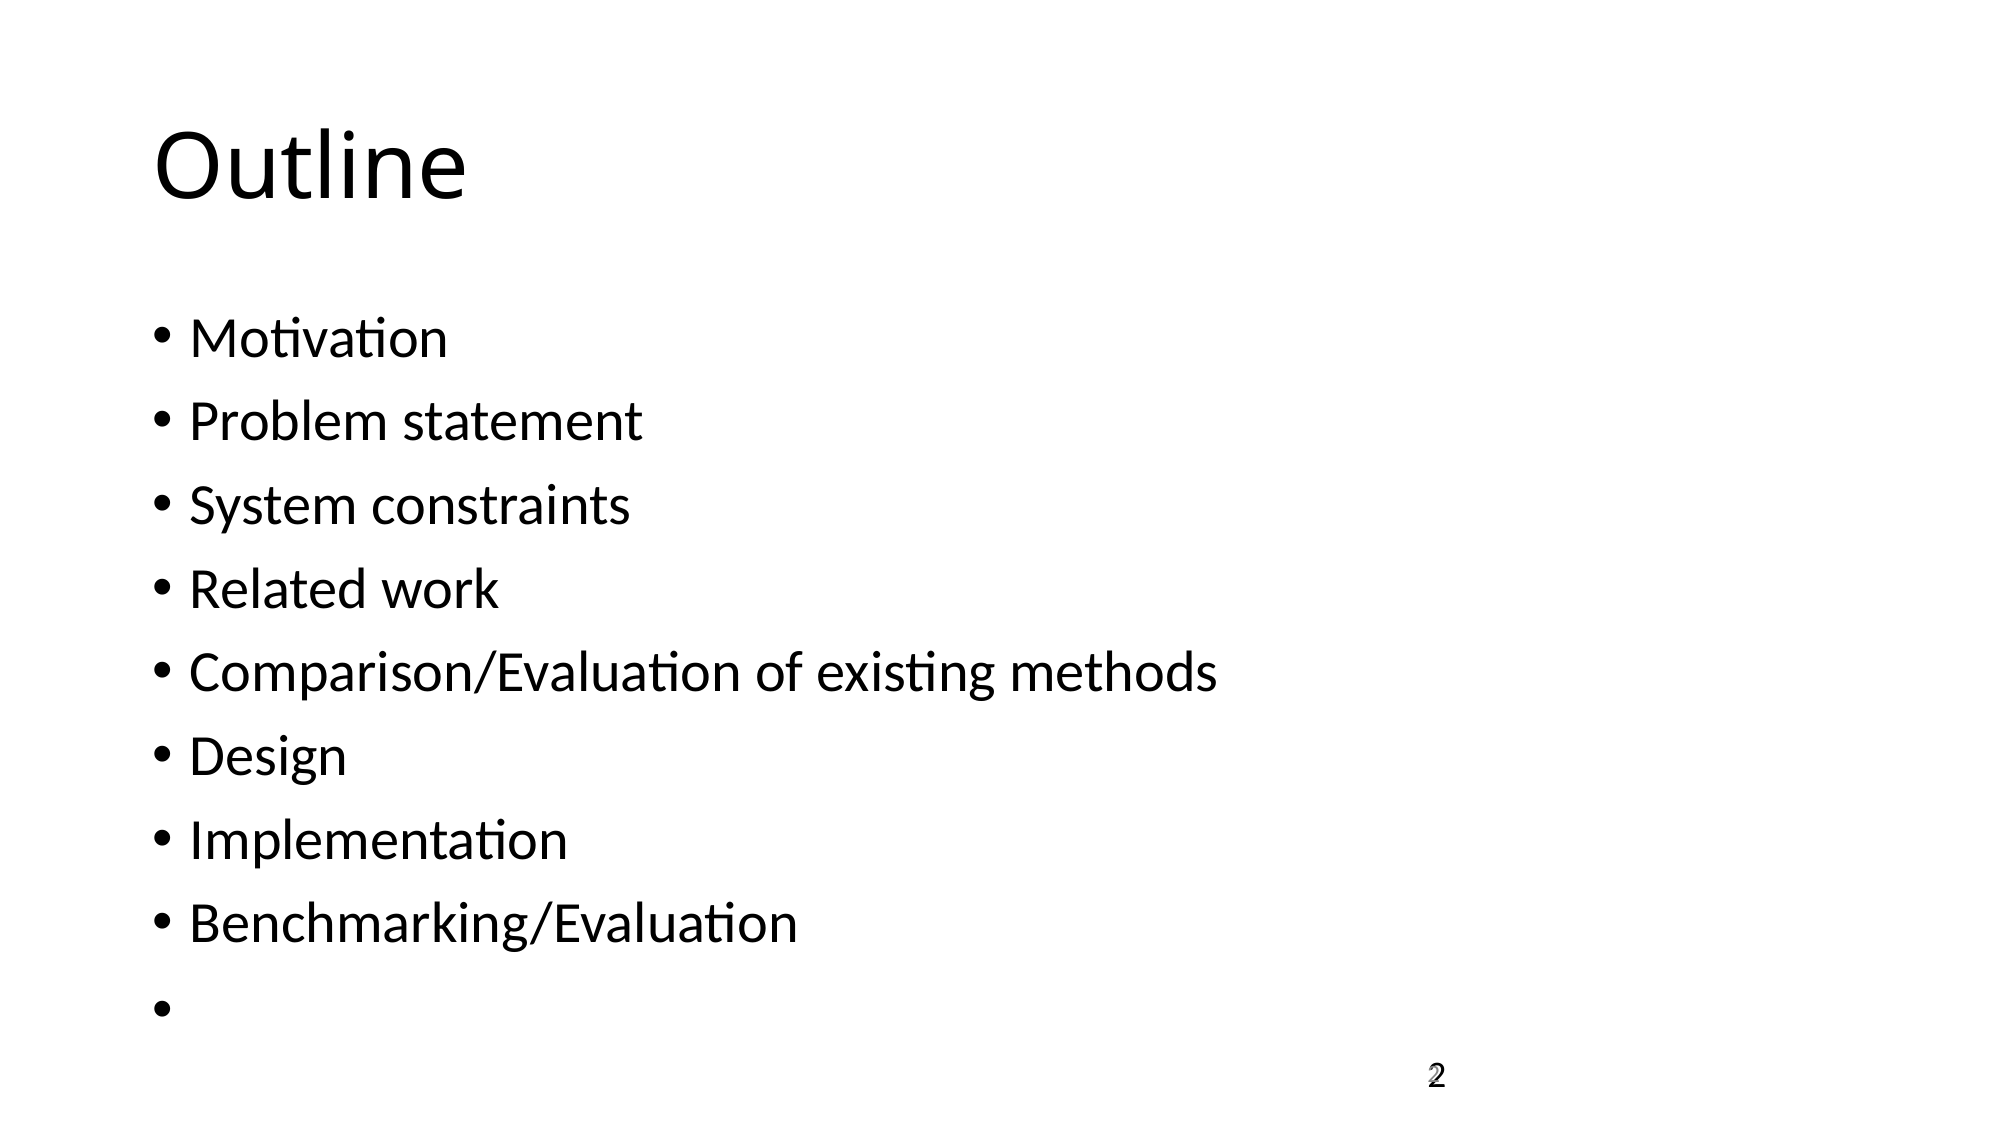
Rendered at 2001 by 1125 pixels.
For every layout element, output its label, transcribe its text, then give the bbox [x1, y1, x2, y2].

text_box 2 [1412, 1042, 1863, 1103]
title Outline [137, 59, 1863, 278]
list Motivation Problem statement System constraints Related work Comparison/Evaluation of existing methods Design Implementation Benchmarking/Evaluation [137, 299, 1863, 1014]
